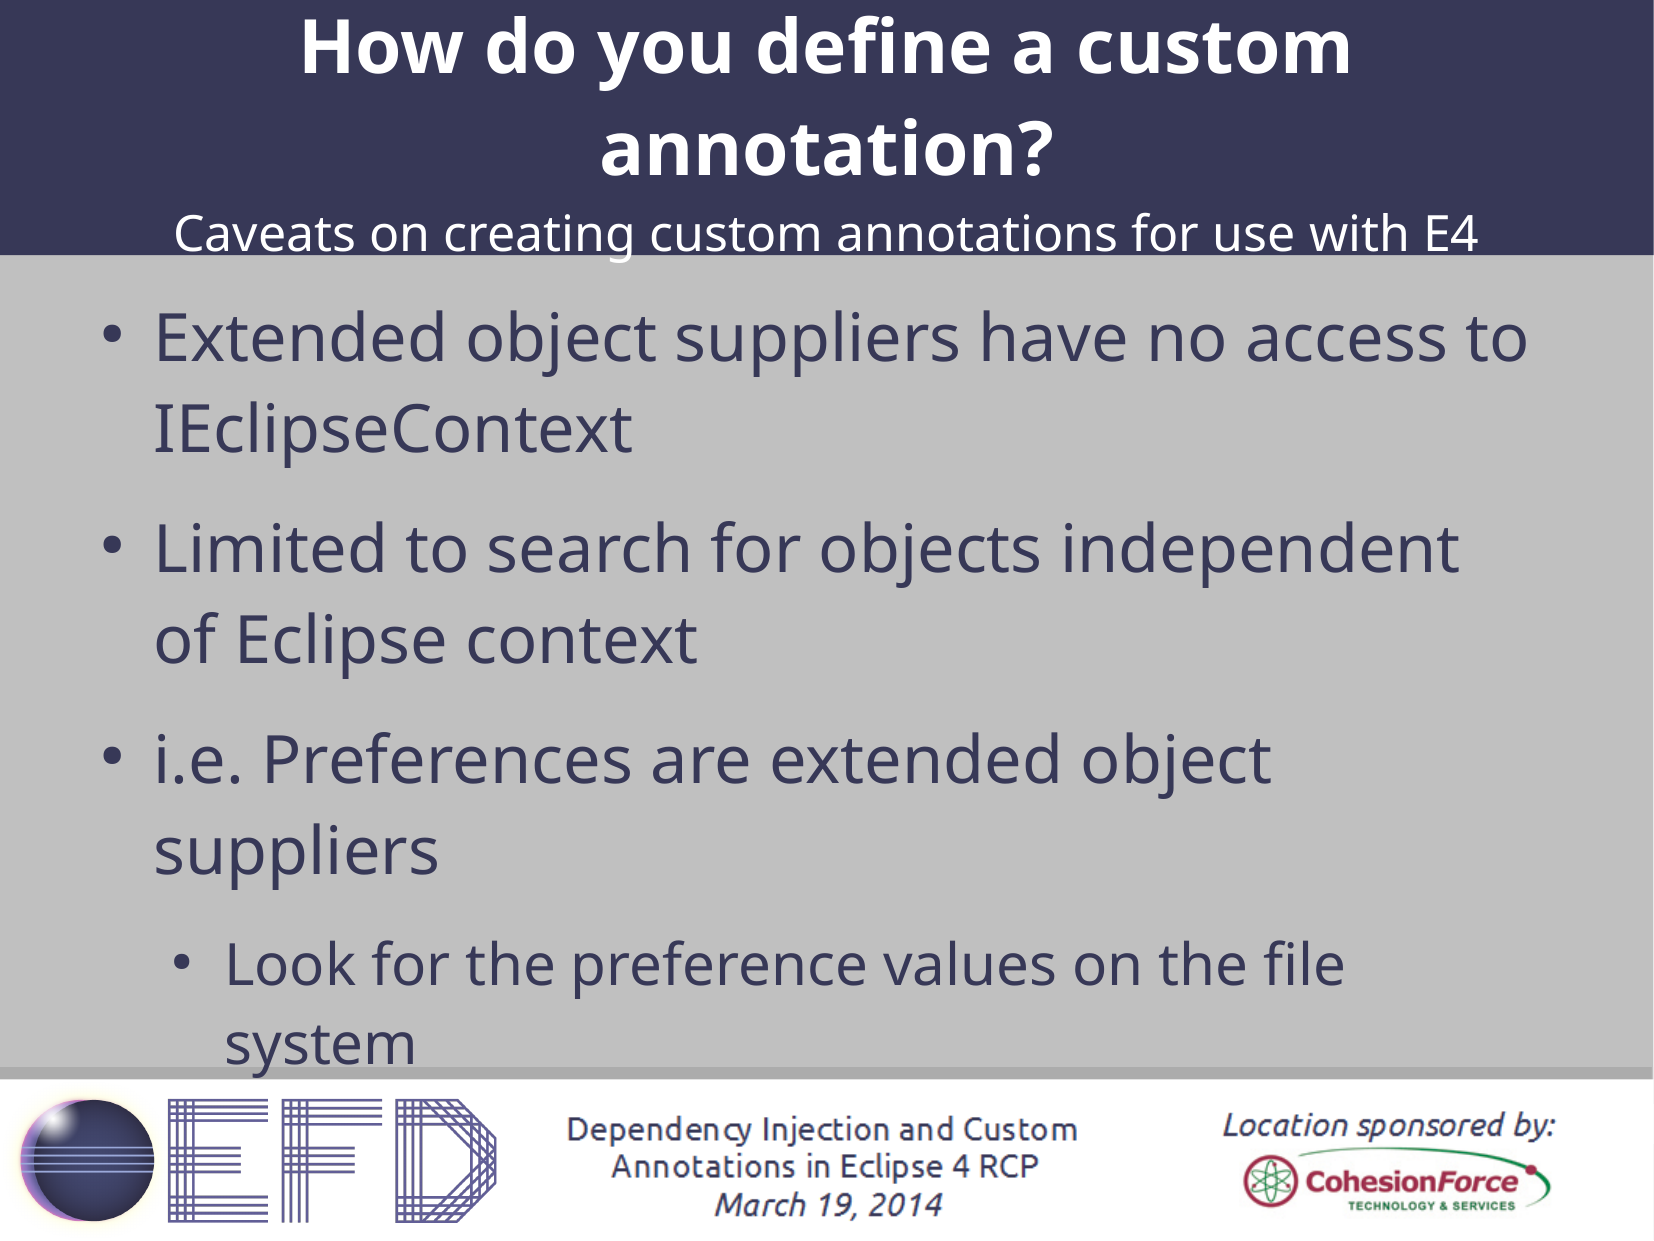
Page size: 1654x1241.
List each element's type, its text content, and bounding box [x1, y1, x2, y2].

list Extended object suppliers have no access to IEclipseContext Limited to search for objects independent of Eclipse context i.e. Preferences are extended object suppliers Look for the preference values on the file system [82, 290, 1538, 1109]
picture [1110, 1104, 1654, 1241]
picture [549, 1109, 1105, 1241]
picture [0, 1079, 497, 1241]
title How do you define a custom annotation? Caveats on creating custom annotations for use with E4 [82, 25, 1571, 233]
